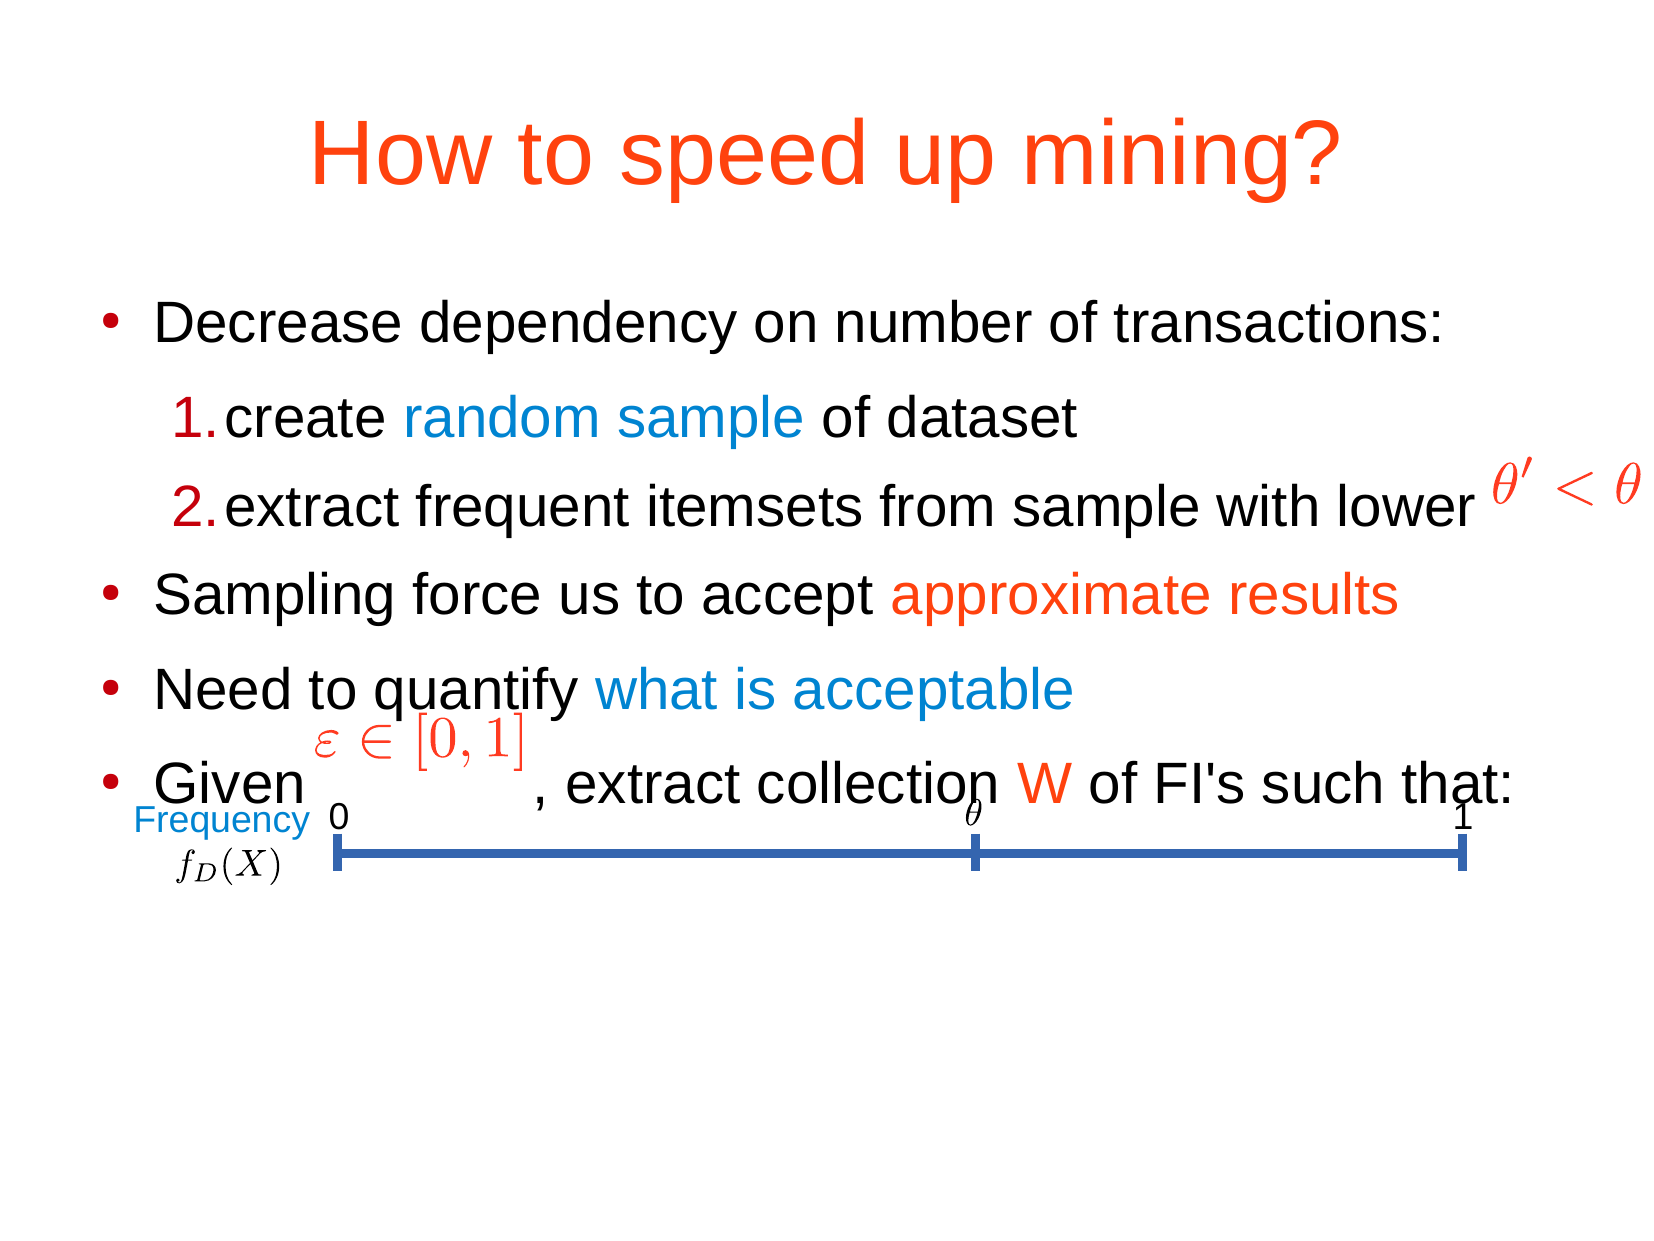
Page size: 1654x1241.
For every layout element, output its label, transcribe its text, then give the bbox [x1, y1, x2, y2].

picture [965, 798, 982, 826]
text_box 1 [1437, 788, 1489, 883]
list Decrease dependency on number of transactions: create random sample of dataset extract frequent itemsets from sample with lower Sampling force us to accept approximate results Need to quantify what is acceptable Given , extract collection W of FI's such that: [82, 290, 1538, 1171]
picture [176, 847, 280, 886]
text_box Frequency [118, 790, 326, 848]
title How to speed up mining? [82, 49, 1571, 257]
text_box 0 [313, 788, 365, 939]
picture [315, 712, 522, 771]
picture [1493, 456, 1641, 506]
